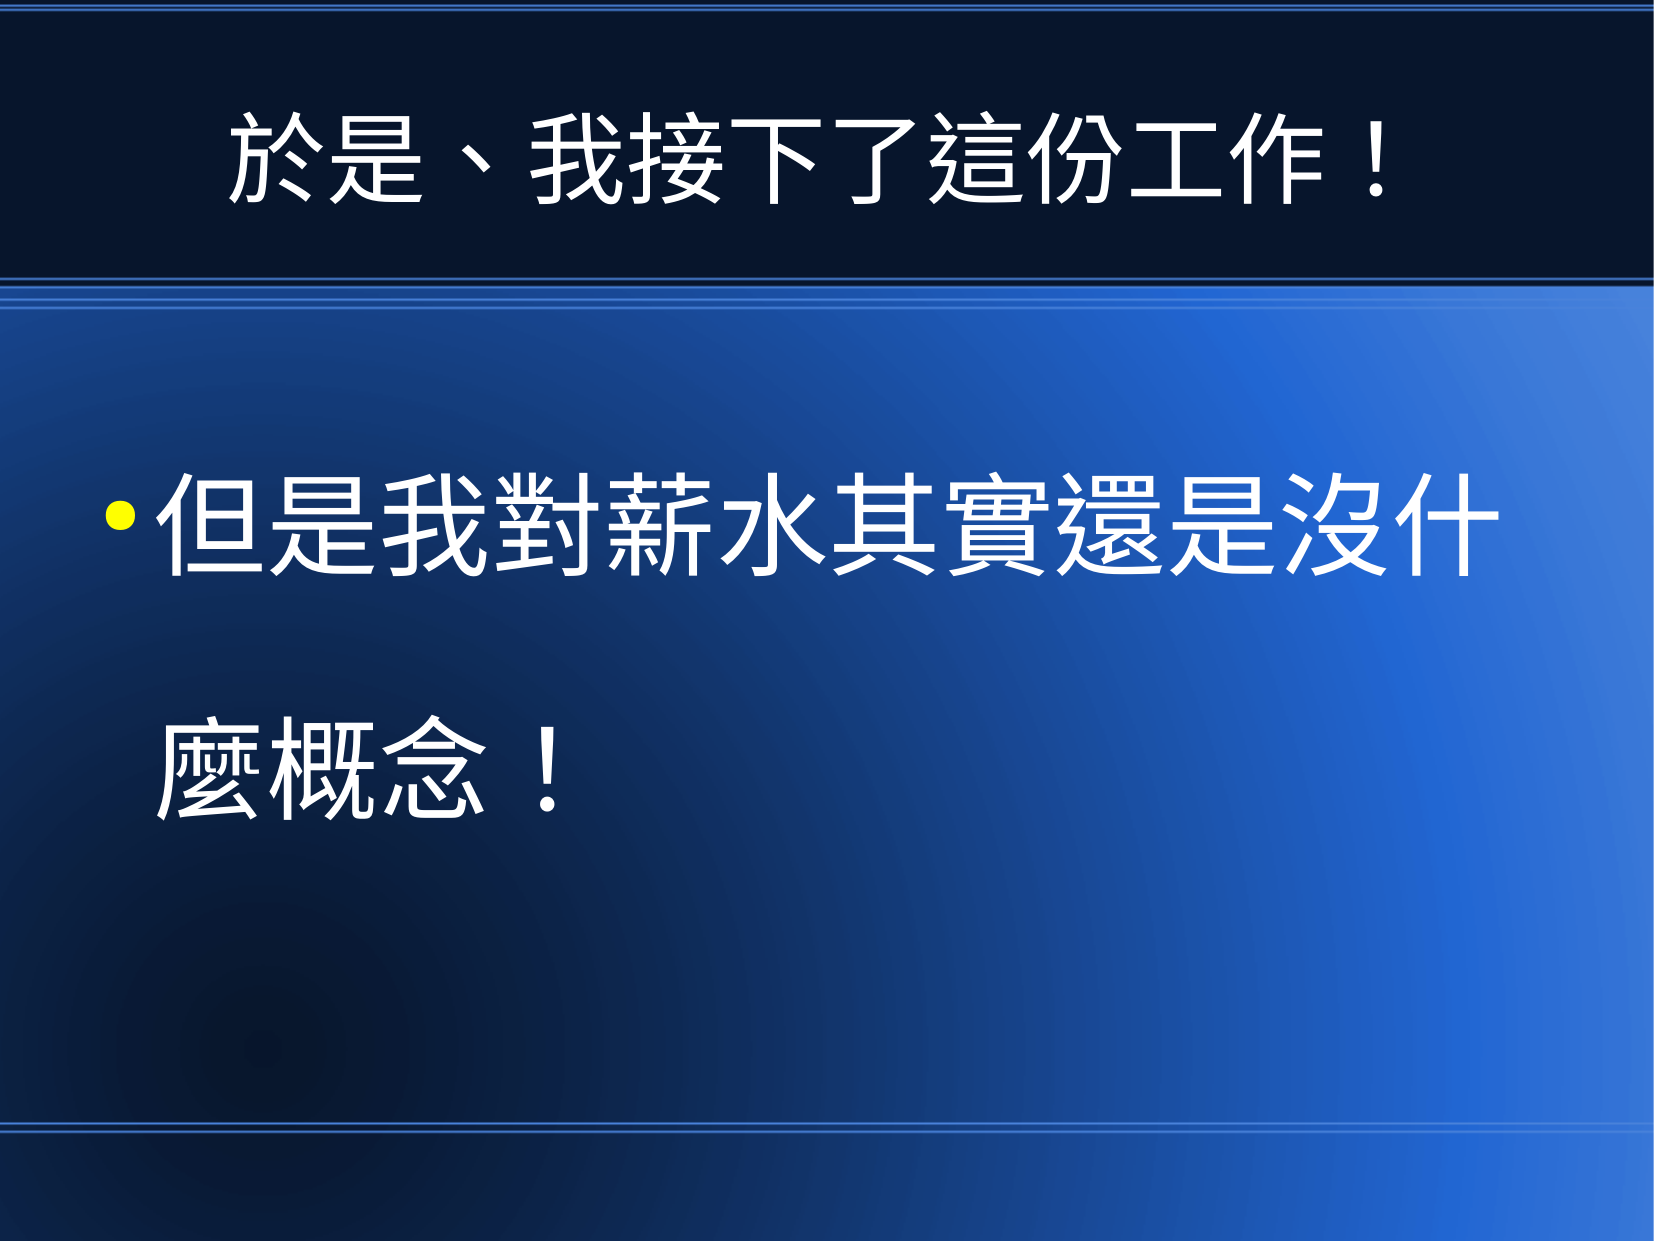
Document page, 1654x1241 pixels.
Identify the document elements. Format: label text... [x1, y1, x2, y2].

title 於是、我接下了這份工作！ [82, 49, 1571, 257]
list 但是我對薪水其實還是沒什麼概念！ [82, 355, 1571, 1241]
picture [0, 0, 1654, 1241]
